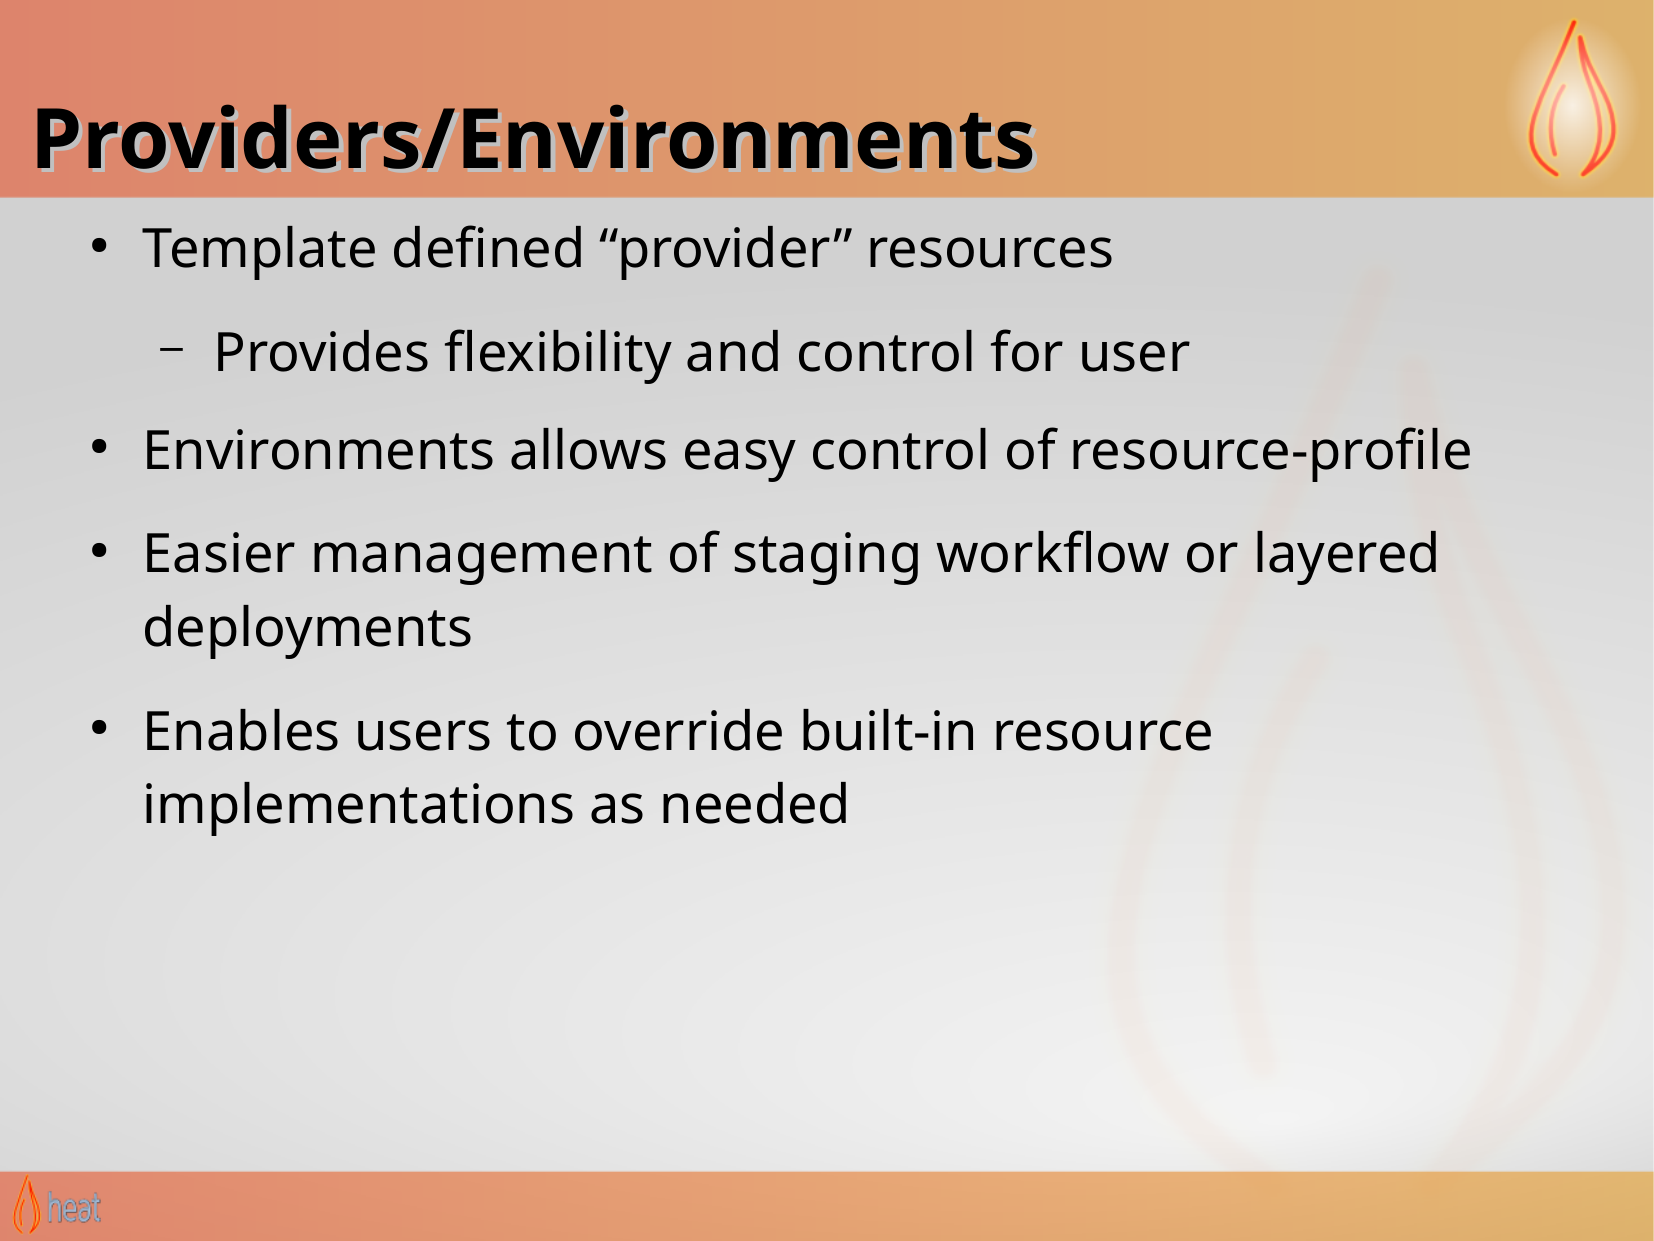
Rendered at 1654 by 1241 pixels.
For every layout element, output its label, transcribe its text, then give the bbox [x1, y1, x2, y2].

title Providers/Environments [30, 23, 1606, 249]
list Template defined “provider” resources Provides flexibility and control for user Environments allows easy control of resource-profile Easier management of staging workflow or layered deployments Enables users to override built-in resource implementations as needed [71, 210, 1561, 1166]
picture [0, 0, 1654, 1241]
